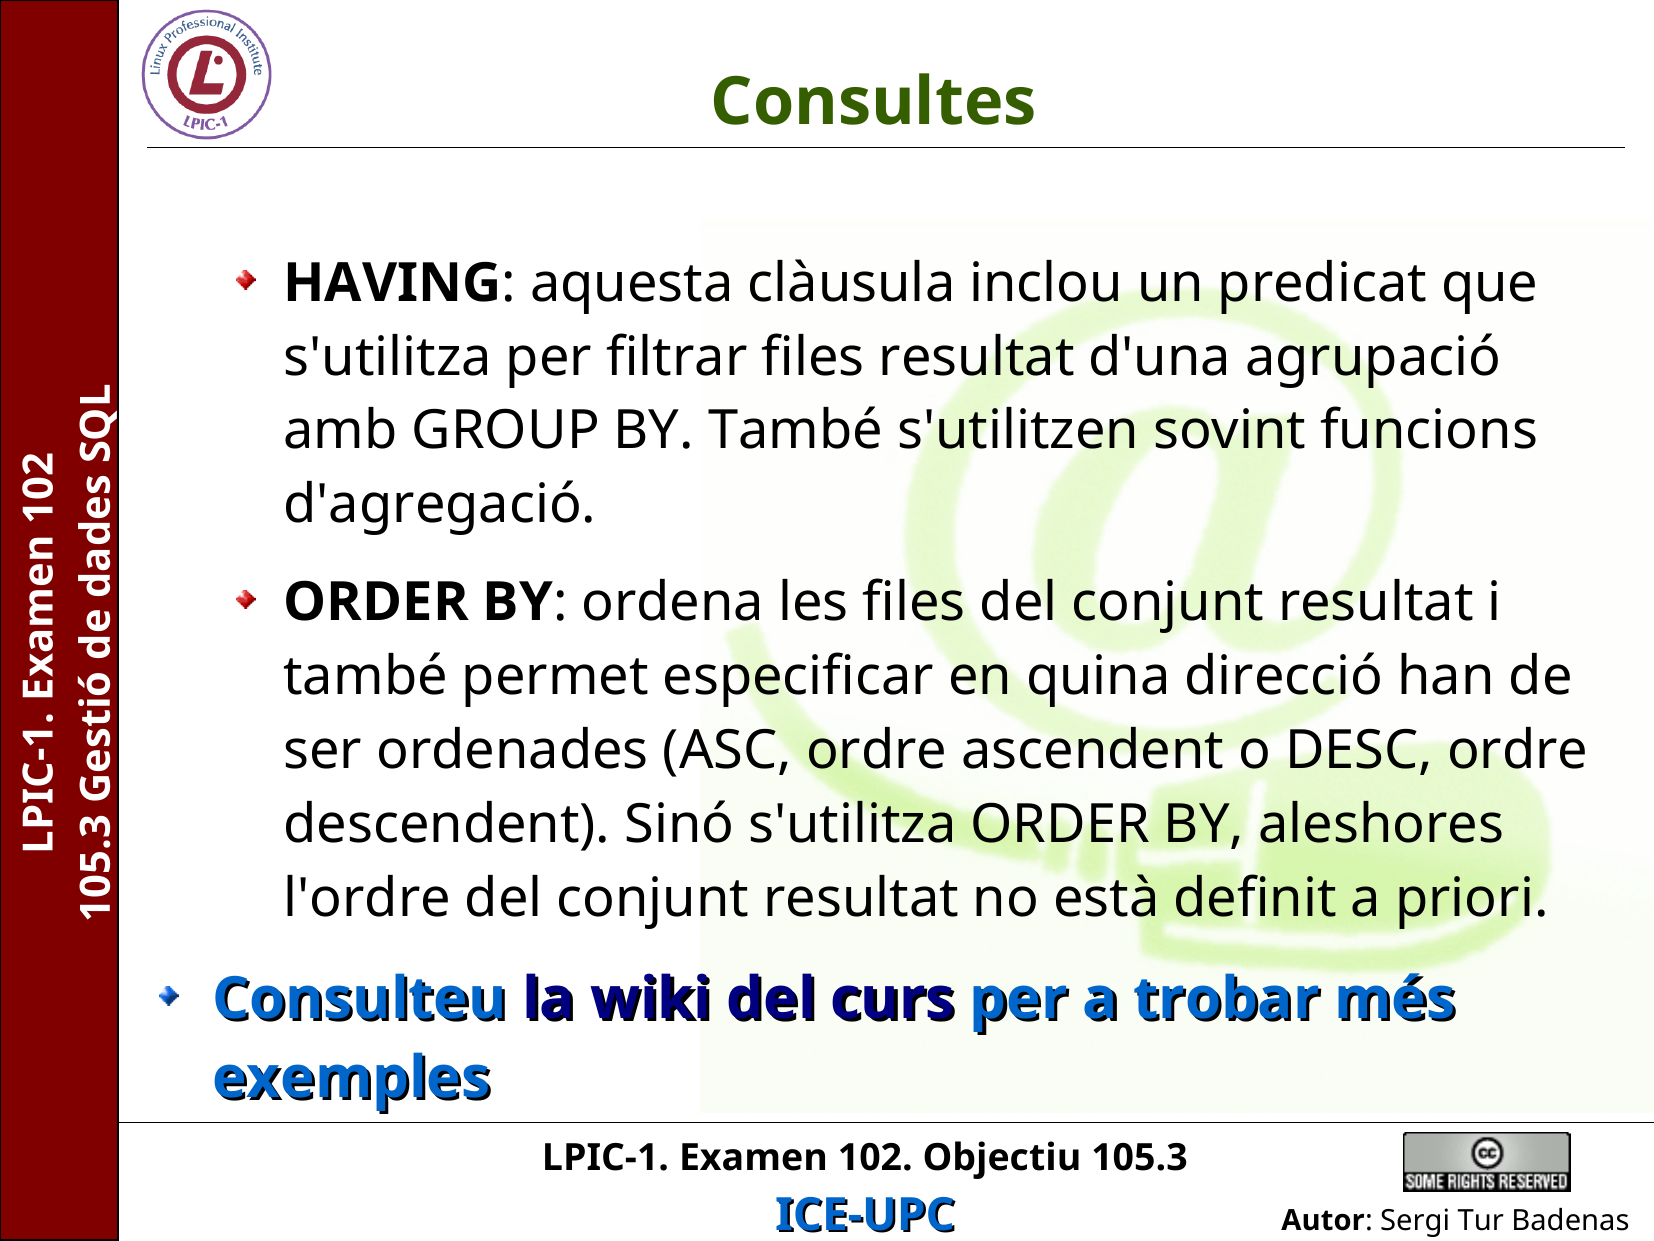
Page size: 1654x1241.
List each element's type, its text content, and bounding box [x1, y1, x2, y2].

title Consultes [129, 55, 1619, 142]
picture [1403, 1132, 1571, 1192]
list HAVING: aquesta clàusula inclou un predicat que s'utilitza per filtrar files resultat d'una agrupació amb GROUP BY. També s'utilitzen sovint funcions d'agregació. ORDER BY: ordena les files del conjunt resultat i també permet especificar en quina direcció han de ser ordenades (ASC, ordre ascendent o DESC, ordre descendent). Sinó s'utilitza ORDER BY, aleshores l'ordre del conjunt resultat no està definit a priori. Consulteu la wiki del curs per a trobar més exemples [141, 242, 1630, 1078]
picture [135, 5, 277, 55]
picture [700, 217, 1654, 1113]
